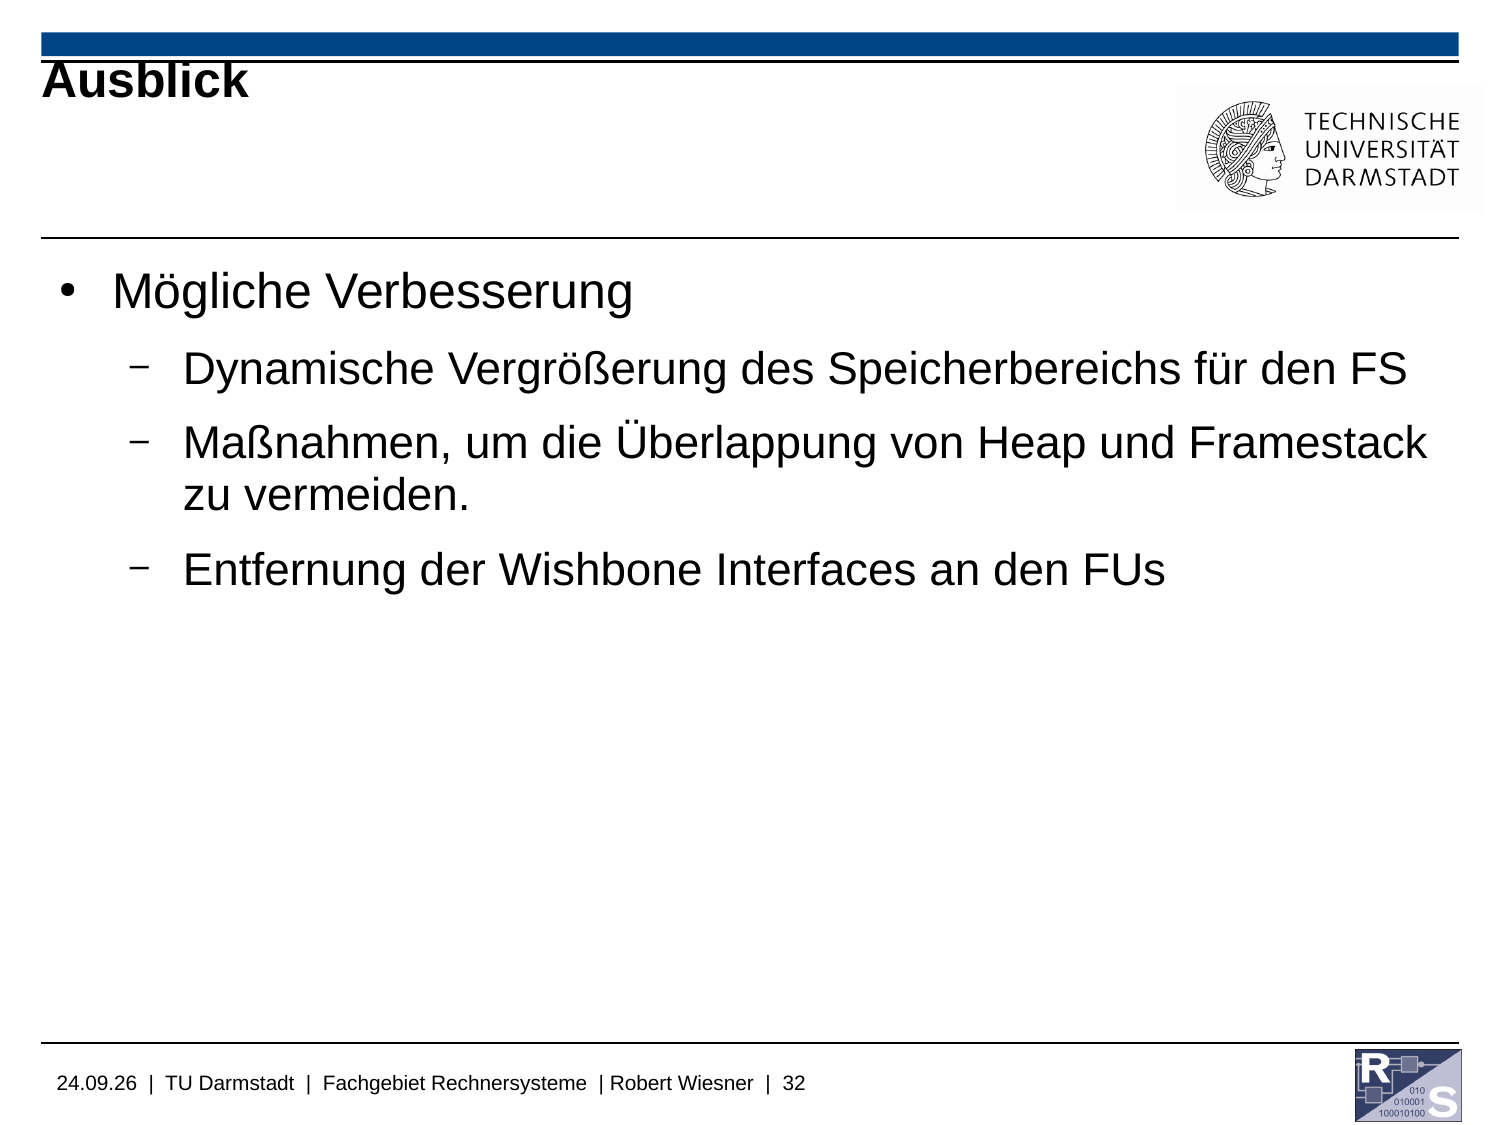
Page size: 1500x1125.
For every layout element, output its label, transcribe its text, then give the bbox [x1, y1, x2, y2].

list Mögliche Verbesserung Dynamische Vergrößerung des Speicherbereichs für den FS Maßnahmen, um die Überlappung von Heap und Framestack zu vermeiden. Entfernung der Wishbone Interfaces an den FUs [41, 263, 1455, 1032]
title Ausblick [41, 32, 1131, 183]
picture [1355, 1049, 1462, 1122]
